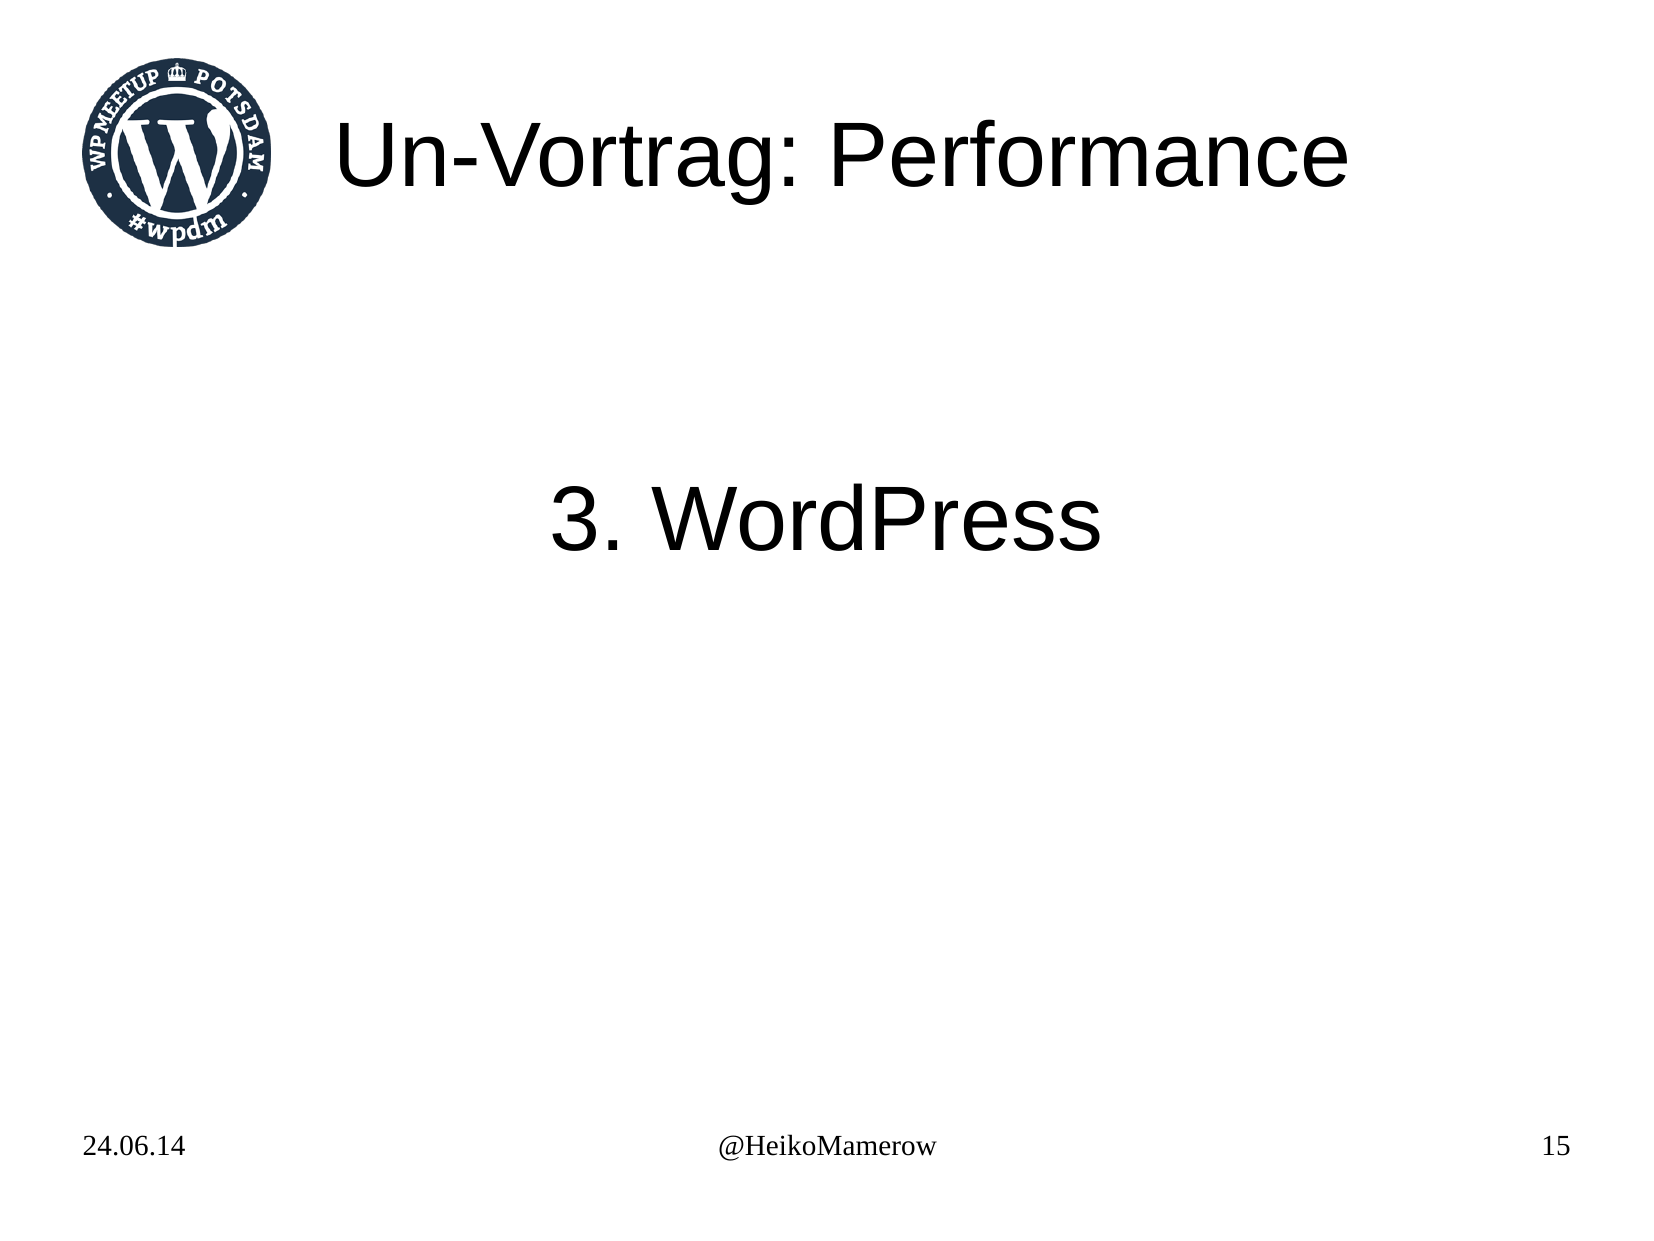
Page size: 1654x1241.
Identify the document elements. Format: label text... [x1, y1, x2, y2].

list 3. WordPress [549, 467, 1104, 1173]
picture [82, 58, 271, 247]
